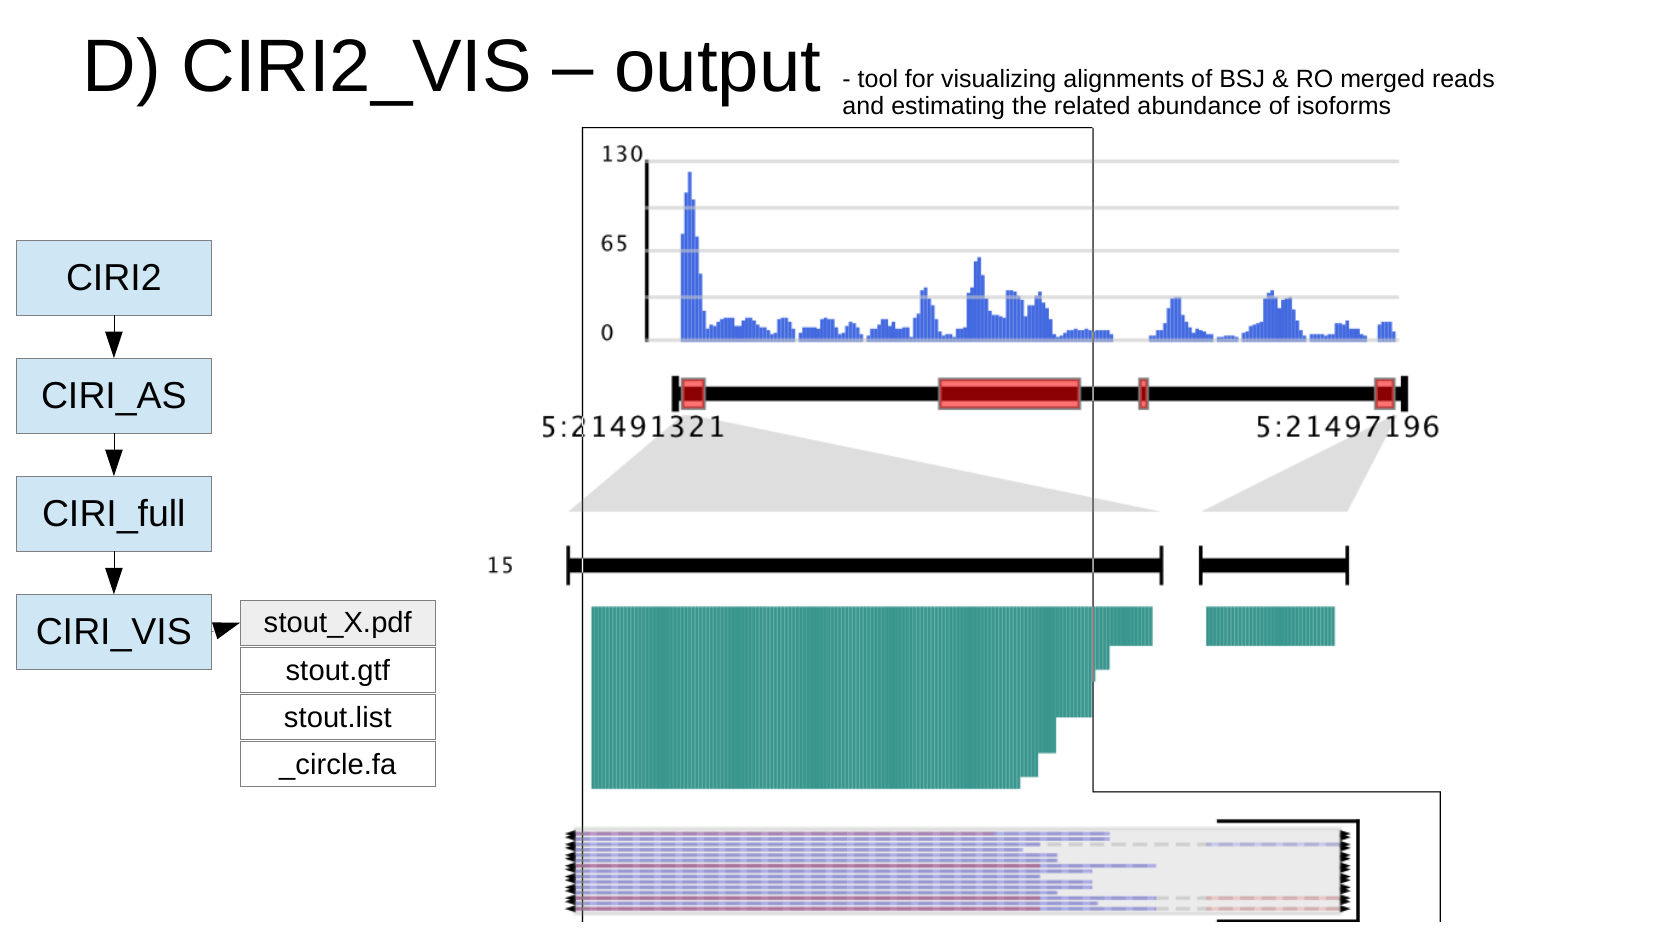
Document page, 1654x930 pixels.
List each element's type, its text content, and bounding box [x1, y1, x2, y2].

text_box stout.list [240, 694, 436, 740]
text_box CIRI2 [16, 240, 212, 316]
text_box CIRI_AS [16, 358, 212, 434]
text_box _circle.fa [240, 741, 436, 787]
text_box - tool for visualizing alignments of BSJ & RO merged reads and estimating the related abundance of isoforms [827, 56, 1546, 128]
text_box stout_X.pdf [240, 600, 436, 646]
text_box CIRI_VIS [16, 594, 212, 670]
text_box CIRI_full [16, 476, 212, 552]
title D) CIRI2_VIS – output [82, 23, 1235, 109]
picture [484, 127, 1441, 922]
text_box stout.gtf [240, 647, 436, 693]
